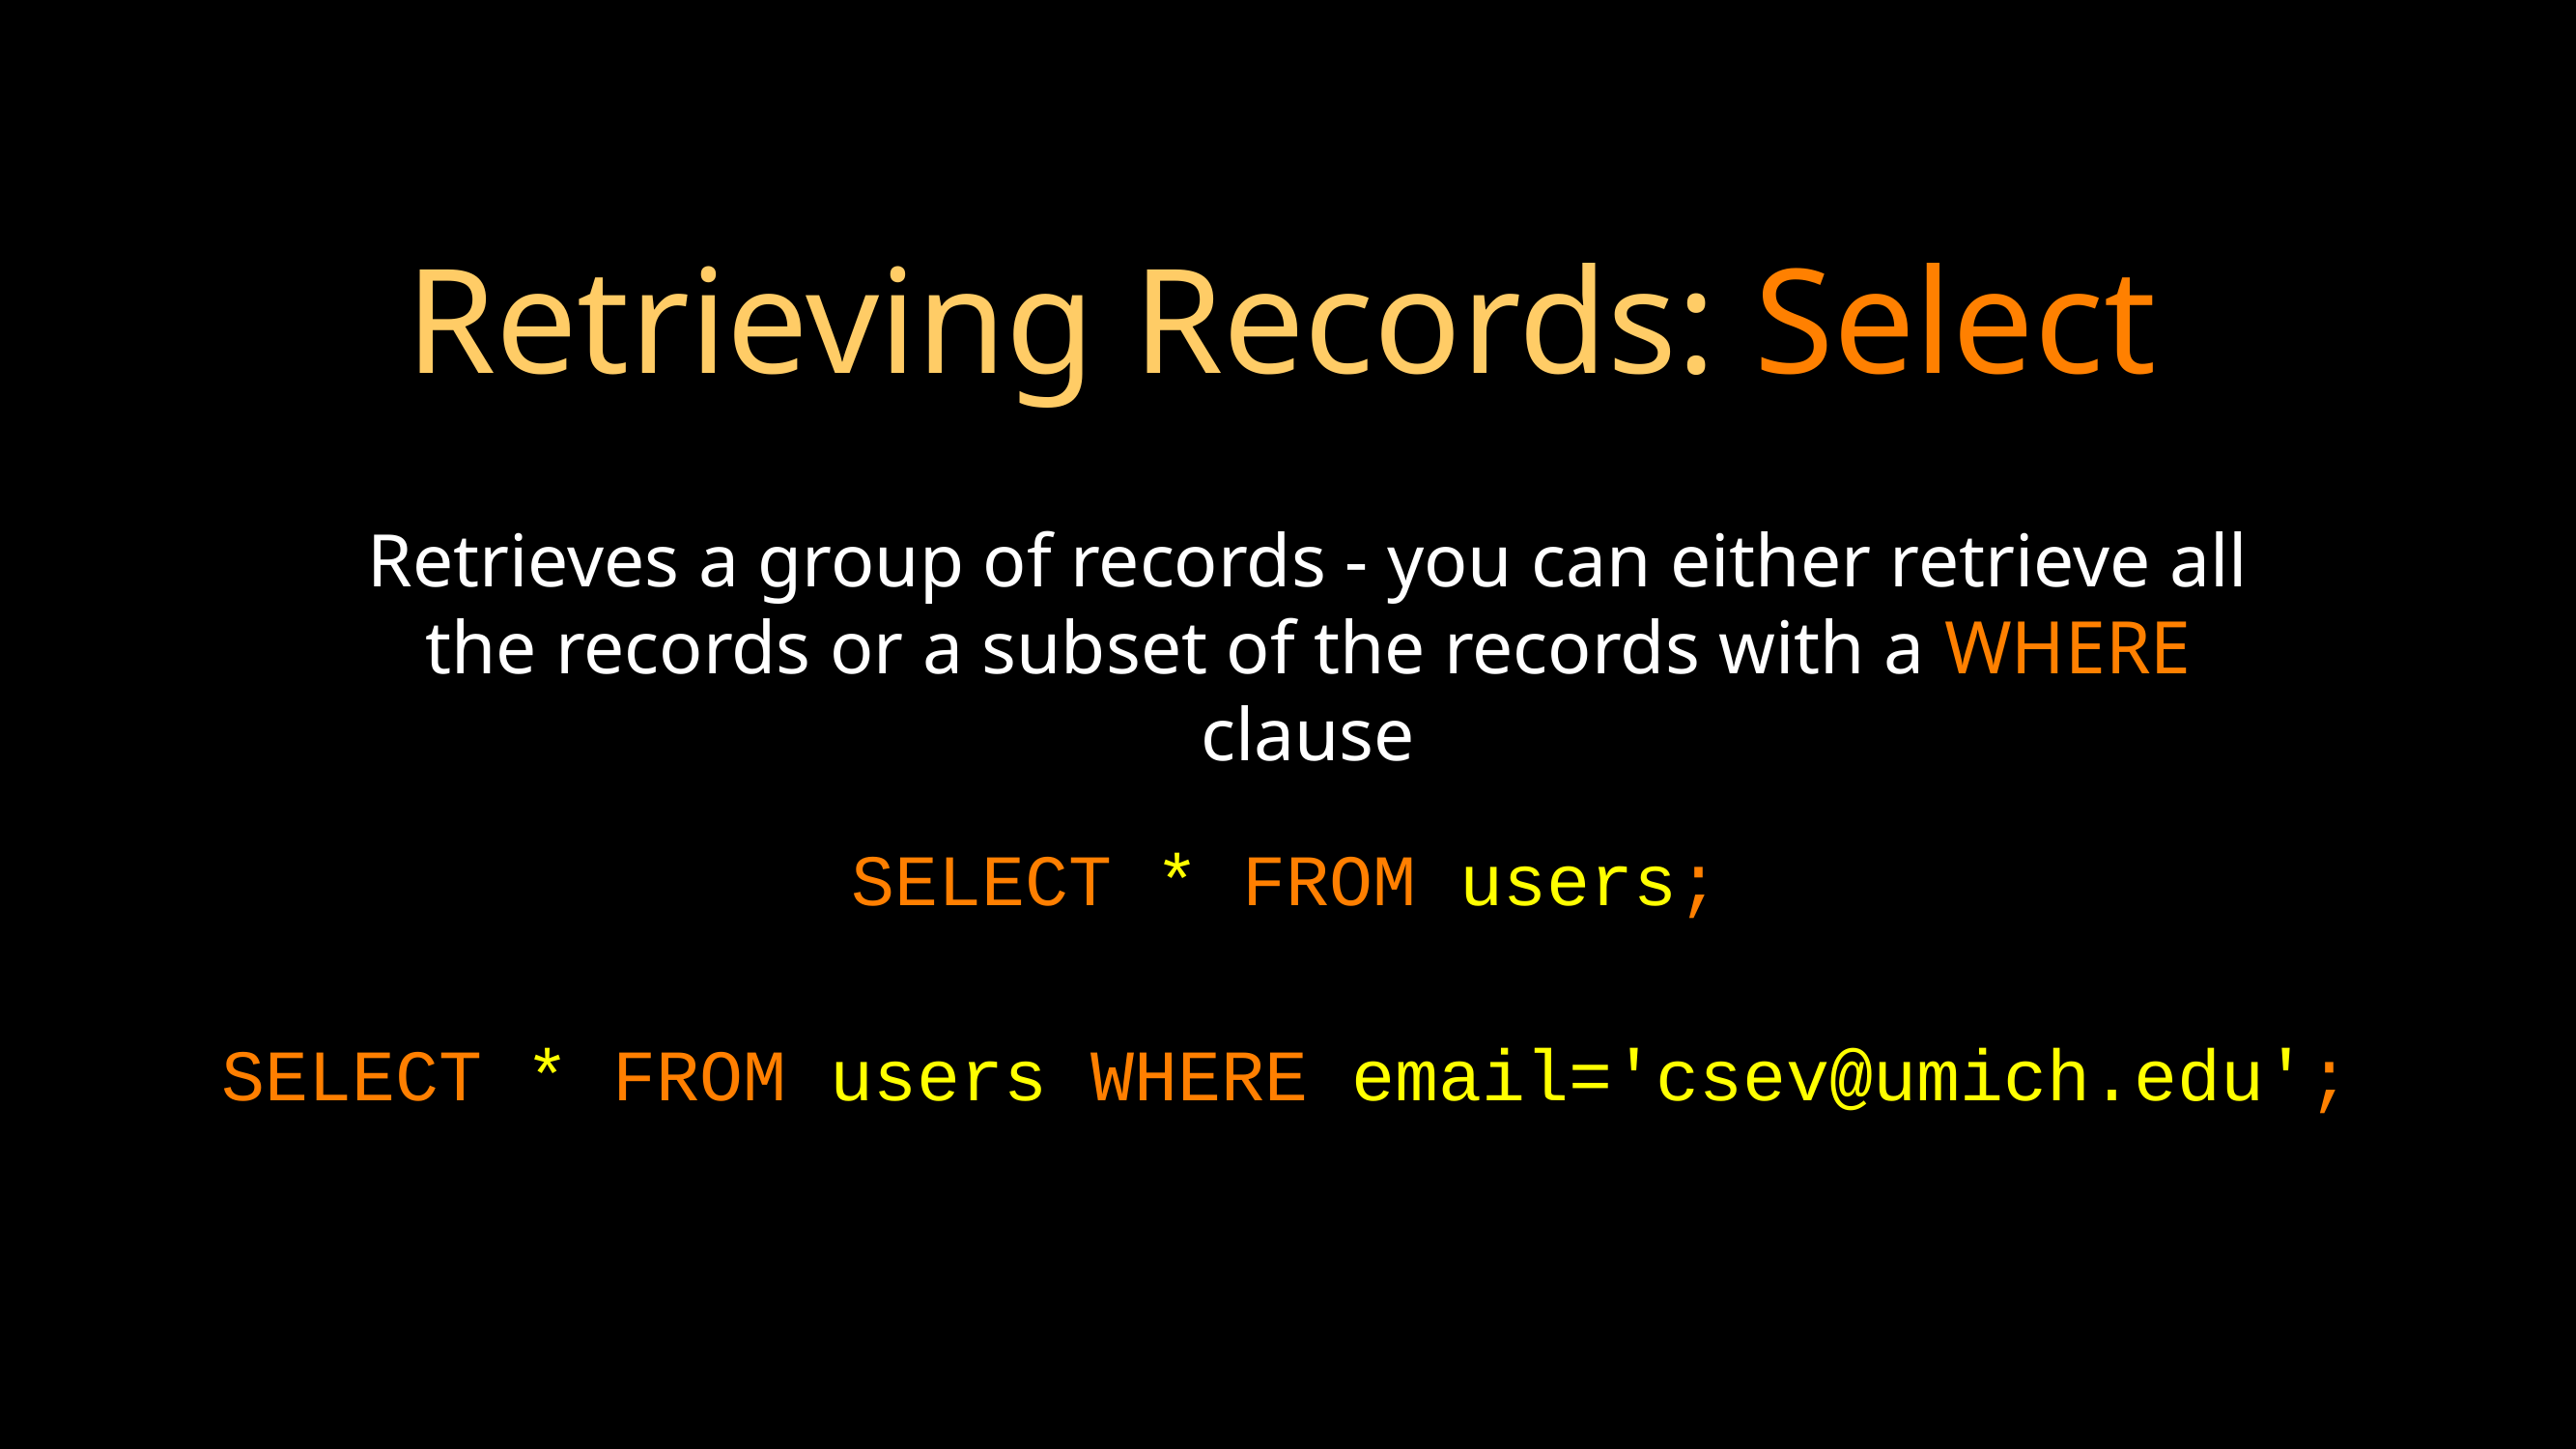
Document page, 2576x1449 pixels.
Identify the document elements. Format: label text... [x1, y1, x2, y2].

text_box SELECT * FROM users; [851, 833, 1721, 921]
title Retrieving Records: Select [177, 132, 2386, 497]
text_box SELECT * FROM users WHERE email='csev@umich.edu'; [221, 1028, 2352, 1116]
list Retrieves a group of records - you can either retrieve all the records or a subset of the records with a WHERE clause [286, 506, 2297, 783]
